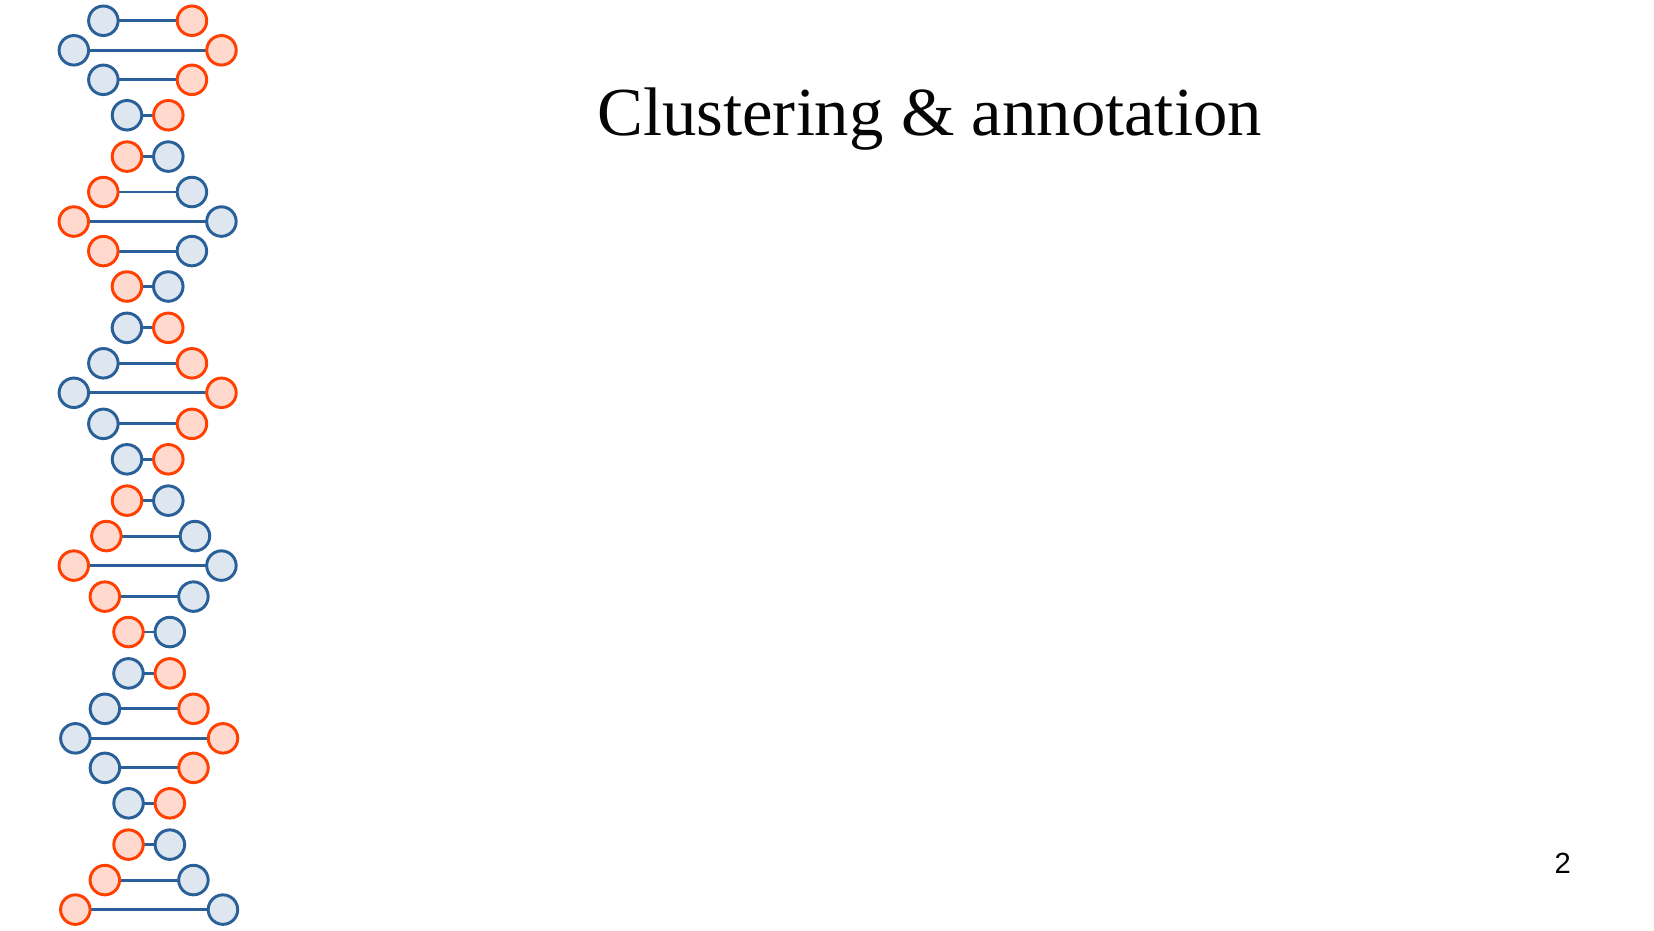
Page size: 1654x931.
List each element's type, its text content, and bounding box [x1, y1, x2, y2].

title Clustering & annotation [265, 35, 1595, 189]
